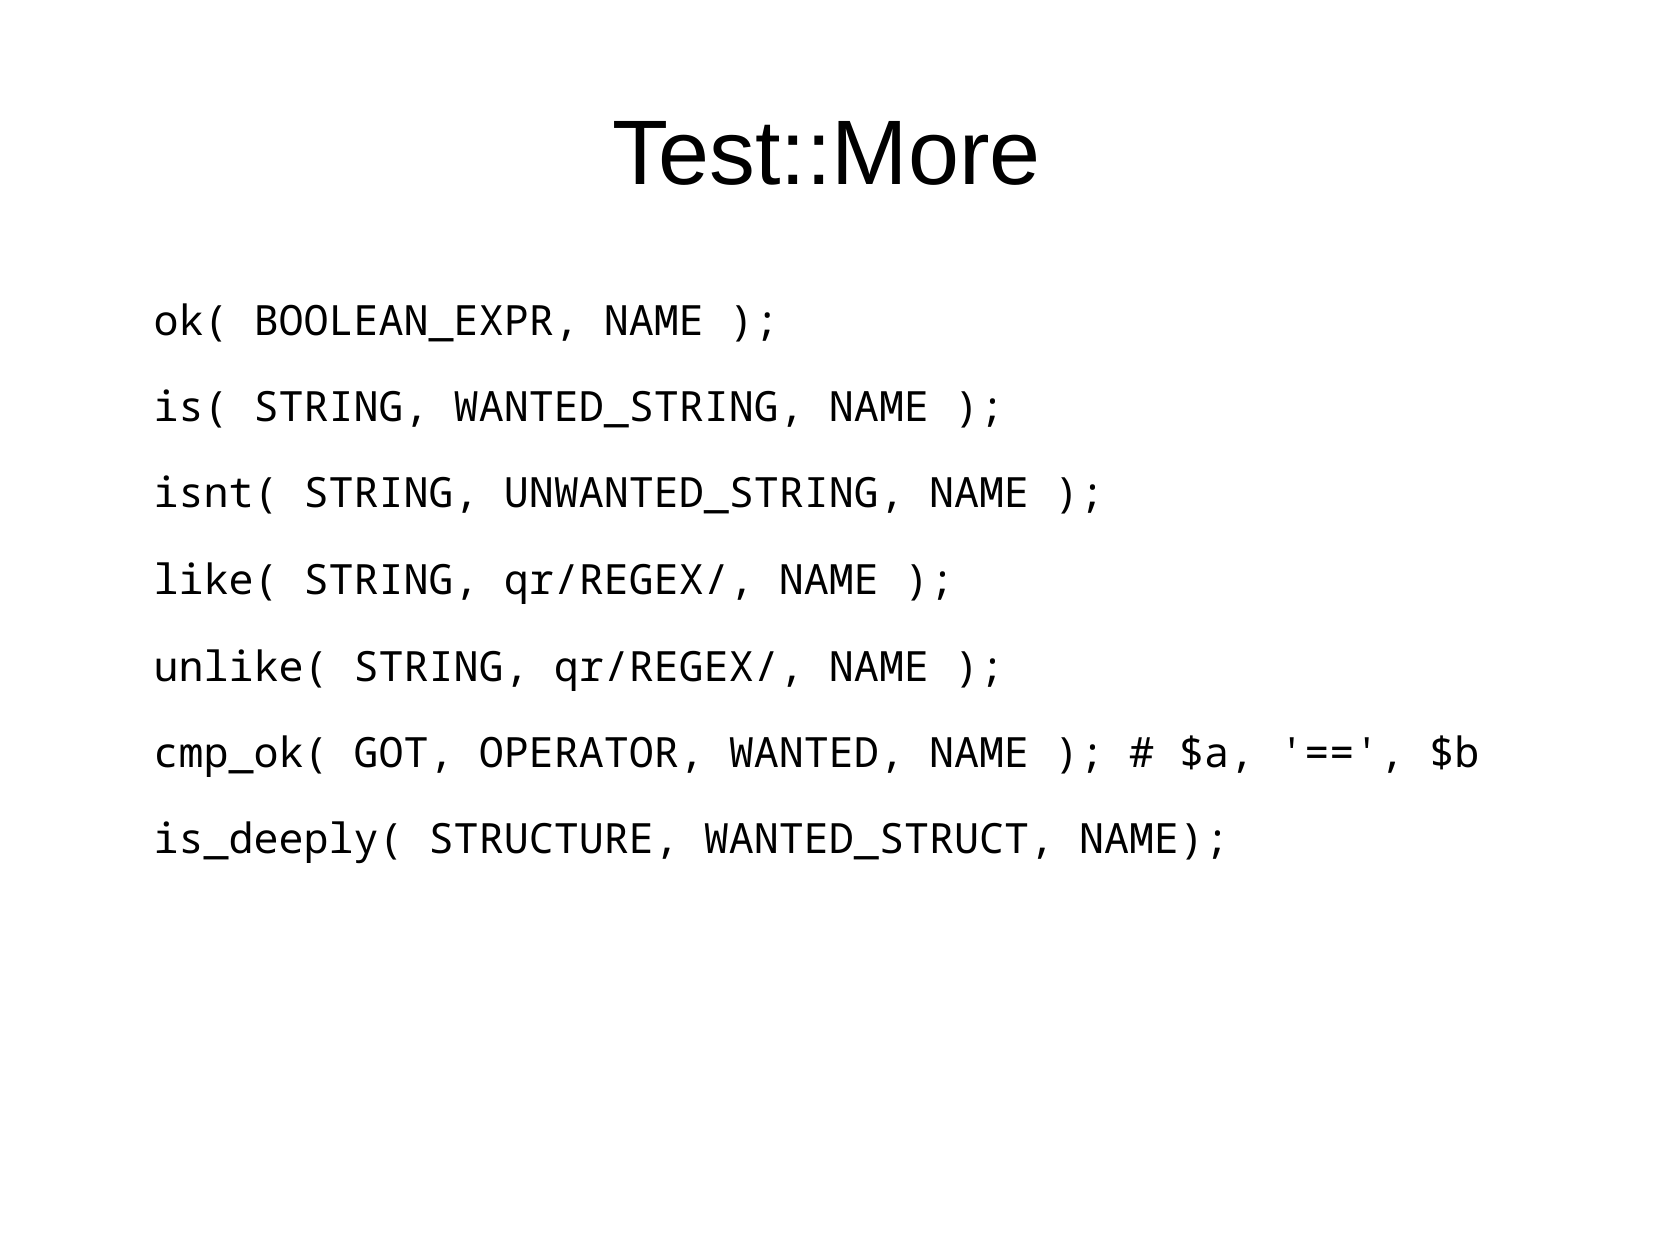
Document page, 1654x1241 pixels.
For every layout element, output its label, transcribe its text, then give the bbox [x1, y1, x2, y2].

title Test::More [82, 49, 1571, 257]
list ok( BOOLEAN_EXPR, NAME ); is( STRING, WANTED_STRING, NAME ); isnt( STRING, UNWANTED_STRING, NAME ); like( STRING, qr/REGEX/, NAME ); unlike( STRING, qr/REGEX/, NAME ); cmp_ok( GOT, OPERATOR, WANTED, NAME ); # $a, '==', $b is_deeply( STRUCTURE, WANTED_STRUCT, NAME); [82, 290, 1571, 1010]
